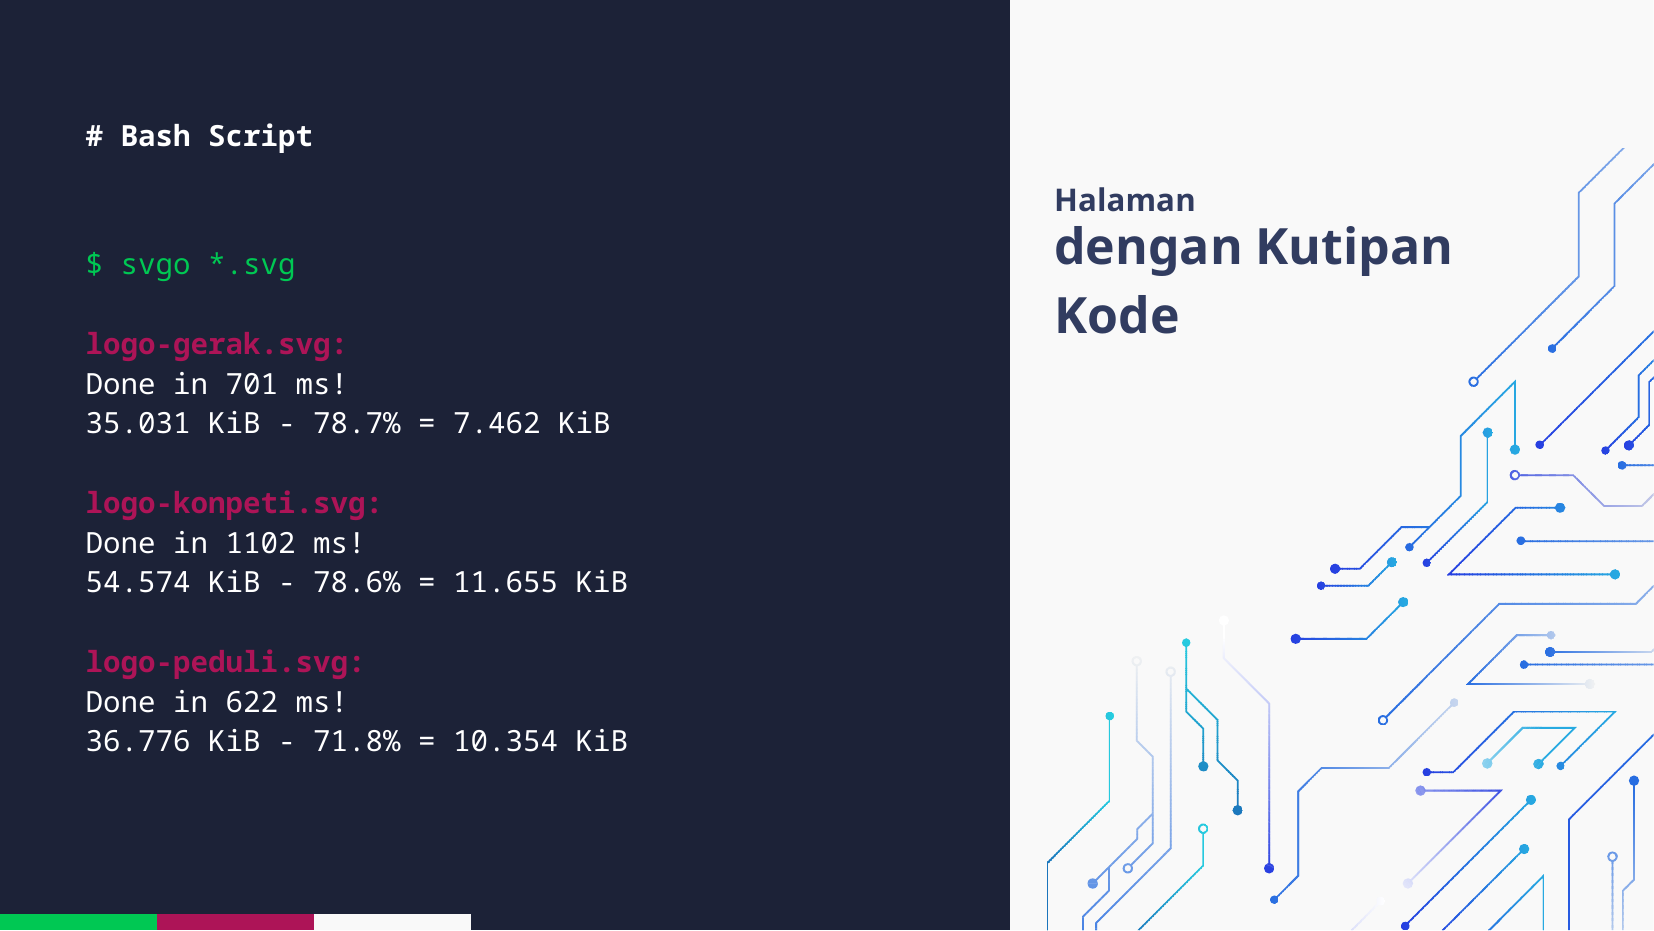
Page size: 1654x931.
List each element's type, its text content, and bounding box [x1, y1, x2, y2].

text_box $ svgo *.svg logo-gerak.svg: Done in 701 ms! 35.031 KiB - 78.7% = 7.462 KiB logo-konpeti.svg: Done in 1102 ms! 54.574 KiB - 78.6% = 11.655 KiB logo-peduli.svg: Done in 622 ms! 36.776 KiB - 71.8% = 10.354 KiB [70, 236, 875, 661]
text_box Halaman [1039, 170, 1382, 225]
text_box # Bash Script [70, 107, 875, 152]
text_box dengan Kutipan Kode [1039, 204, 1607, 346]
